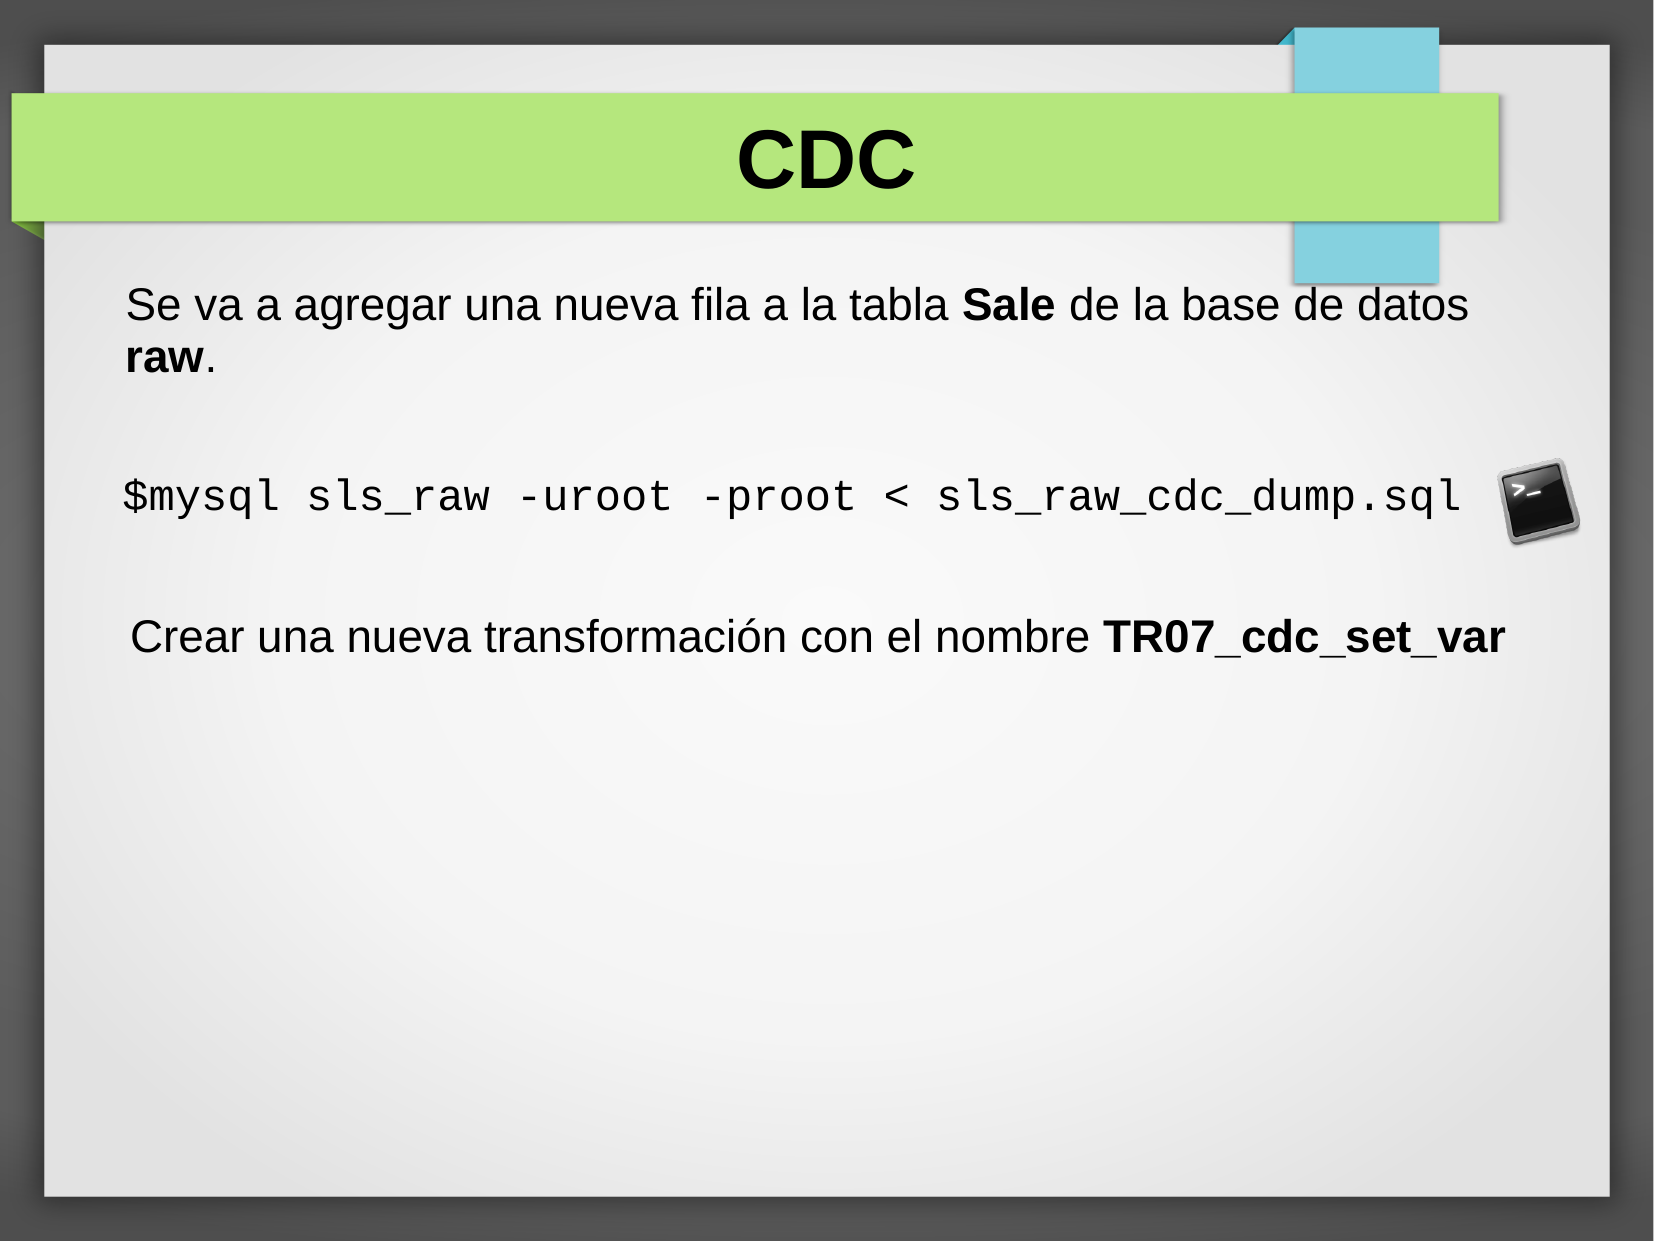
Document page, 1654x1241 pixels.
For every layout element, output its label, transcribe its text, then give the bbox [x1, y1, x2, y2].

title CDC [70, 106, 1583, 213]
text_box Crear una nueva transformación con el nombre TR07_cdc_set_var [115, 603, 1526, 670]
picture [0, 0, 1654, 1241]
text_box $mysql sls_raw -uroot -proot < sls_raw_cdc_dump.sql [107, 467, 1496, 532]
text_box Se va a agregar una nueva fila a la tabla Sale de la base de datos raw. [110, 271, 1541, 390]
